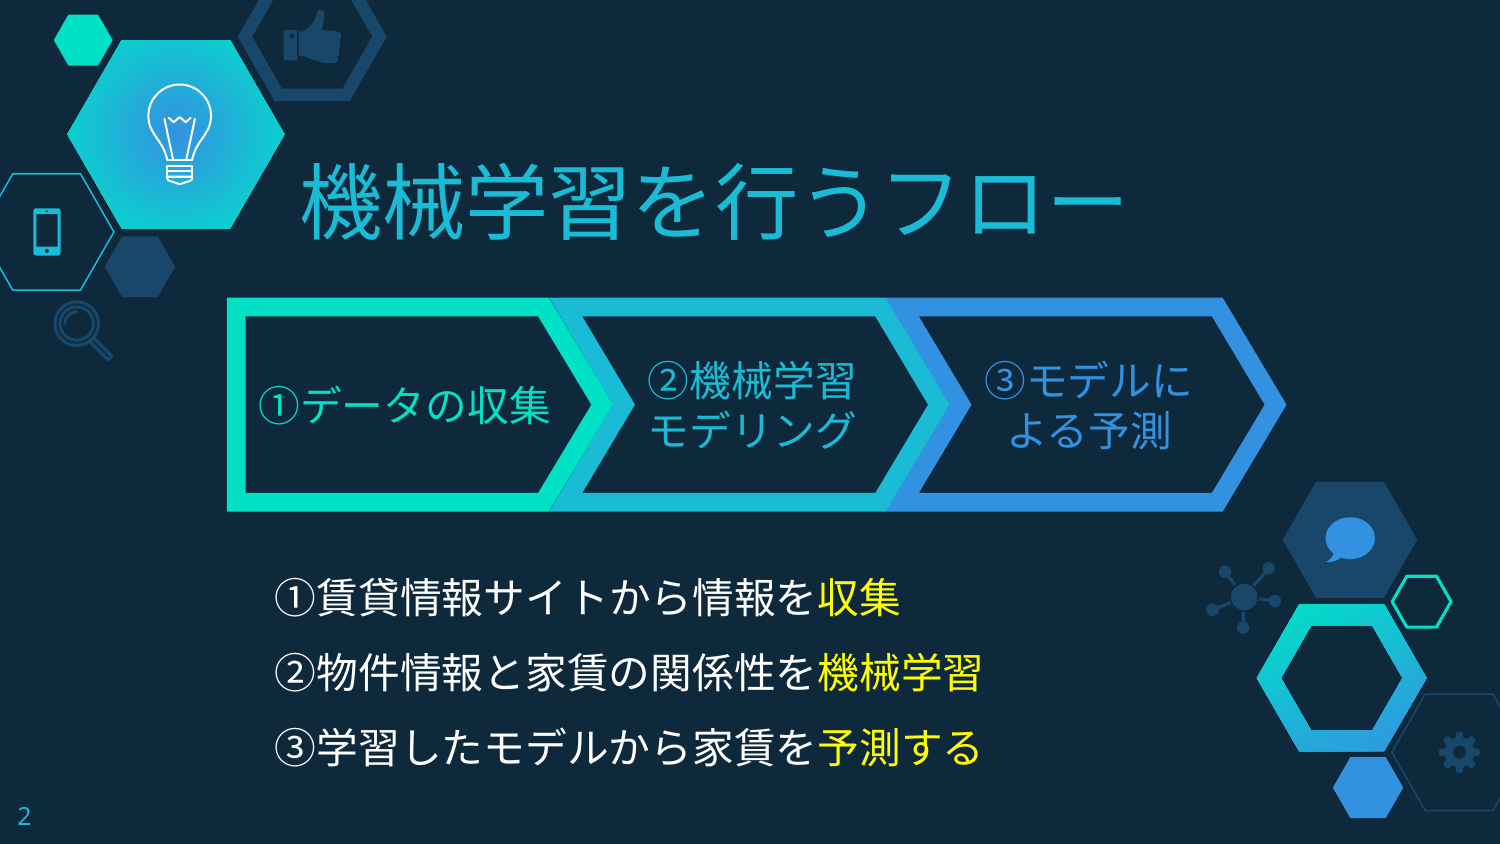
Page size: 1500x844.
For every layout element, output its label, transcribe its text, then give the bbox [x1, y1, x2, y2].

title 機械学習を行うフロー [284, 134, 1312, 241]
text_box ②機械学習 モデリング [565, 307, 939, 503]
slide_number <番号> [2, 785, 93, 844]
text_box ③モデルに よる予測 [902, 307, 1276, 503]
text_box ①データの収集 [236, 307, 603, 503]
title ①賃貸情報サイトから情報を収集 ②物件情報と家賃の関係性を機械学習 ③学習したモデルから家賃を予測する [259, 531, 1287, 638]
